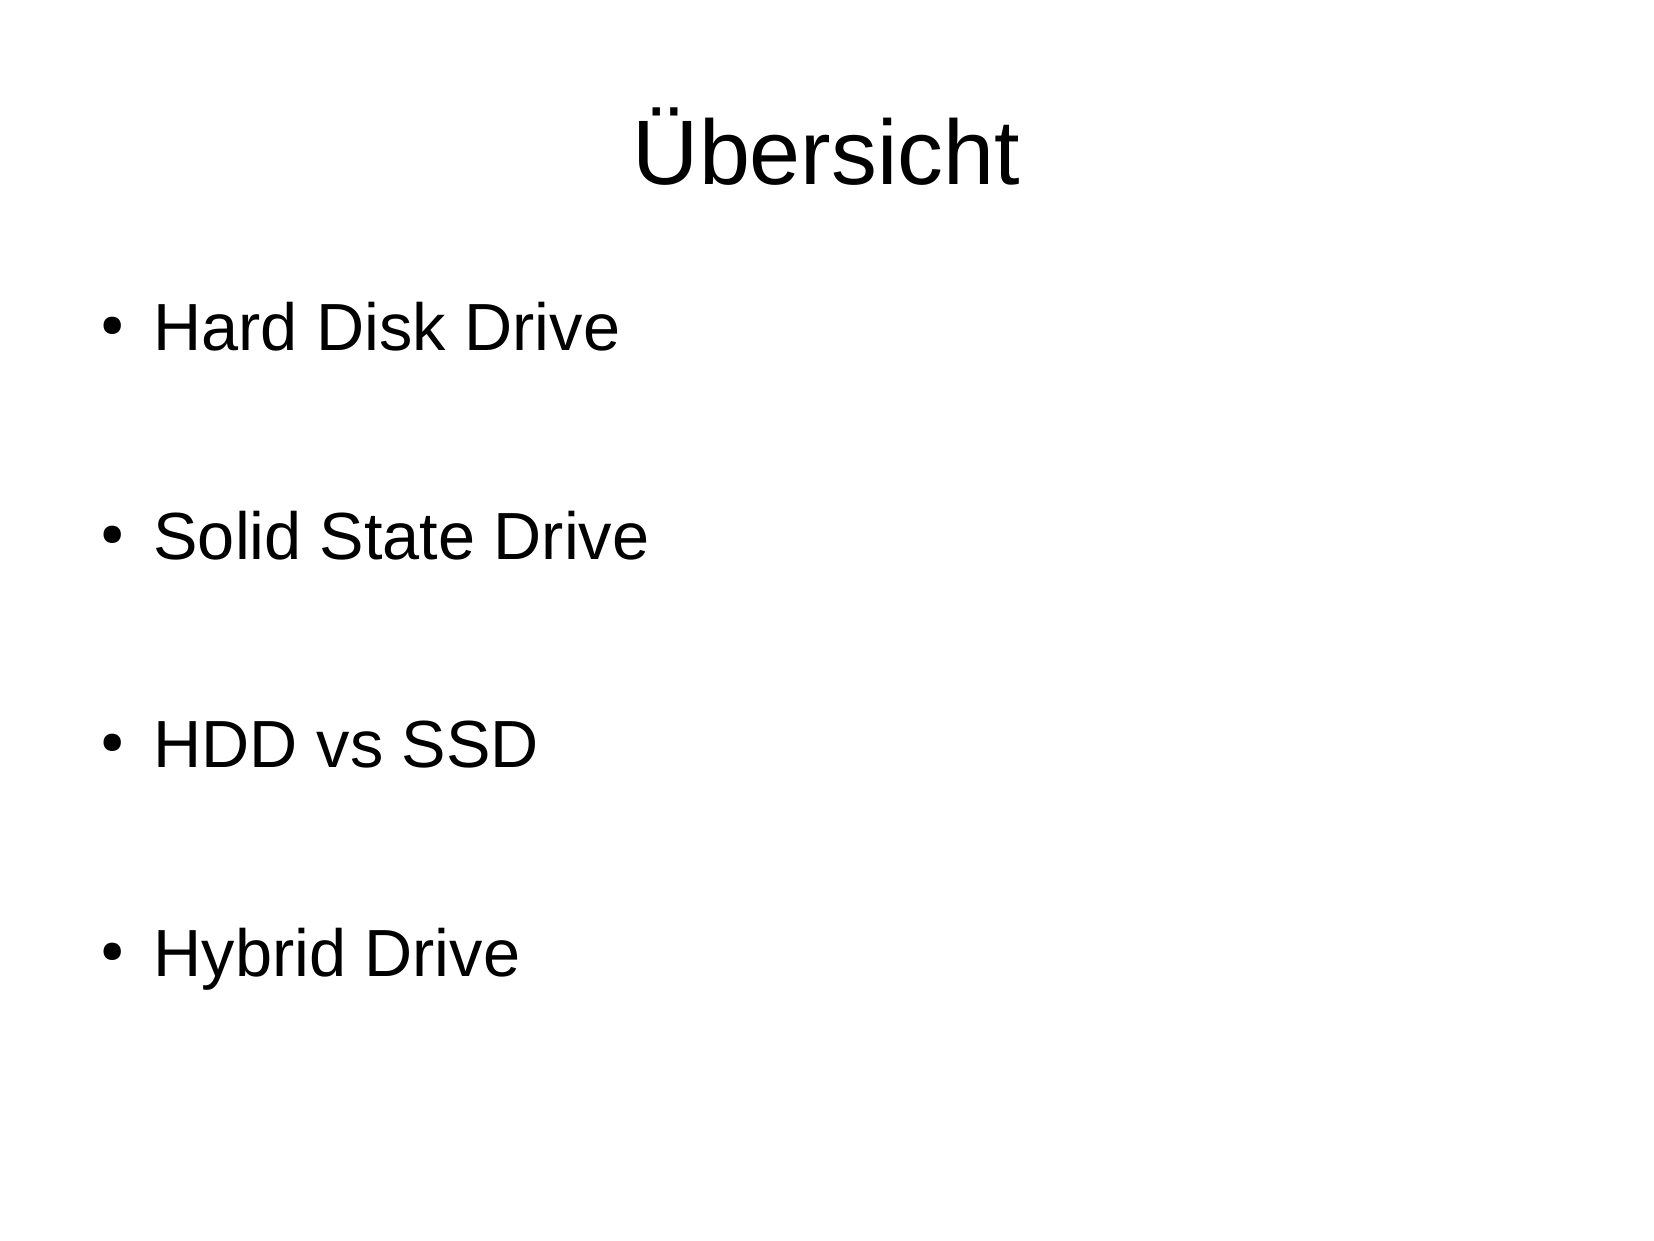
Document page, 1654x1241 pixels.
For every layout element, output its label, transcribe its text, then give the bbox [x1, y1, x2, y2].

title Übersicht [82, 49, 1571, 257]
list Hard Disk Drive Solid State Drive HDD vs SSD Hybrid Drive [82, 290, 1571, 1010]
